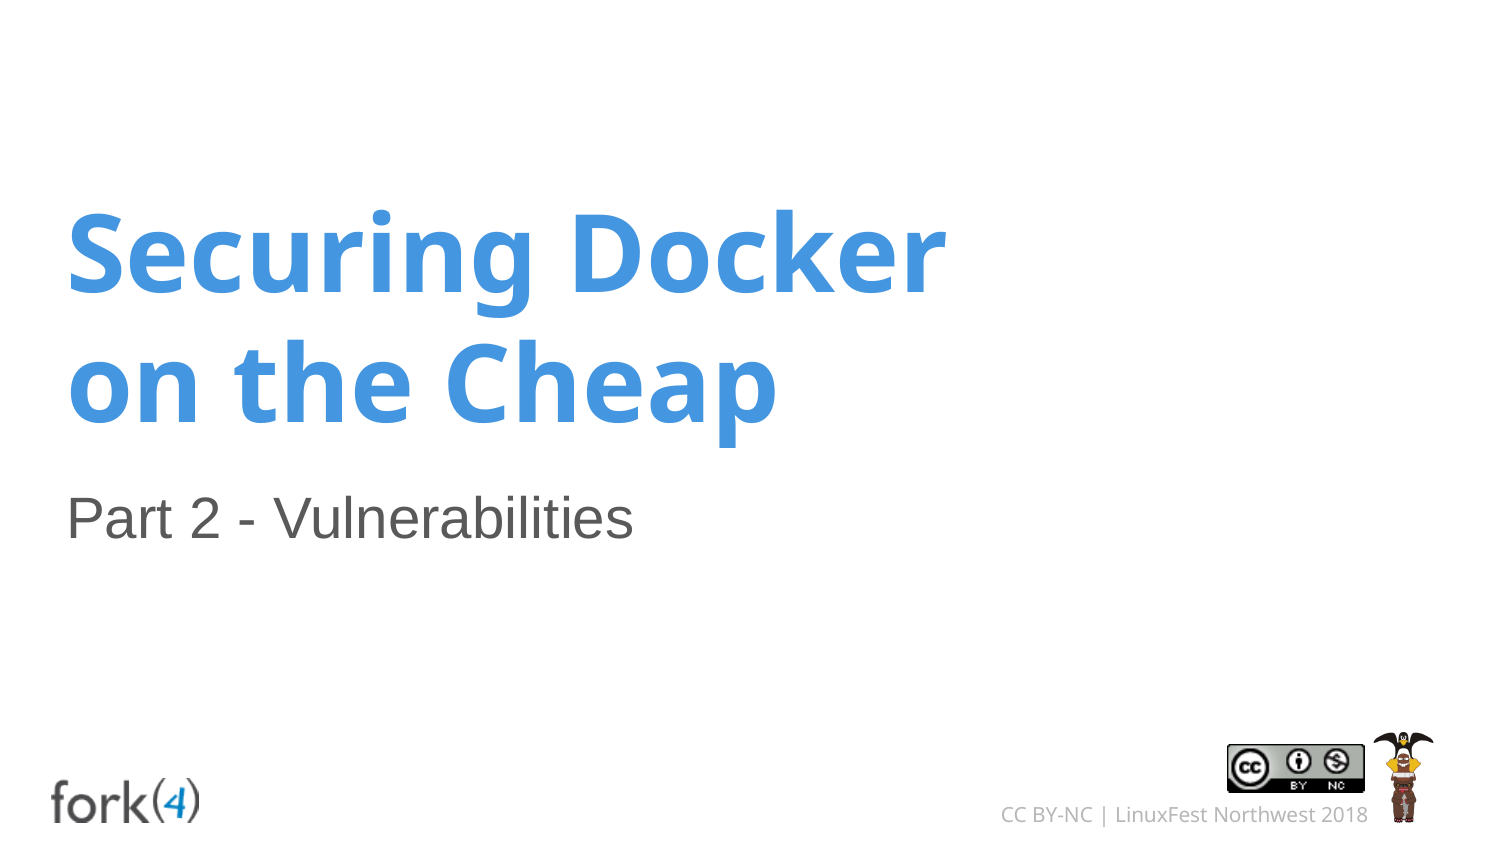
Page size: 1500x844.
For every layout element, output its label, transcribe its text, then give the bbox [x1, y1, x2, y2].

picture [51, 778, 199, 823]
subtitle Part 2 - Vulnerabilities [51, 464, 1449, 595]
picture [1227, 732, 1449, 823]
title Securing Docker on the Cheap [51, 122, 1449, 459]
